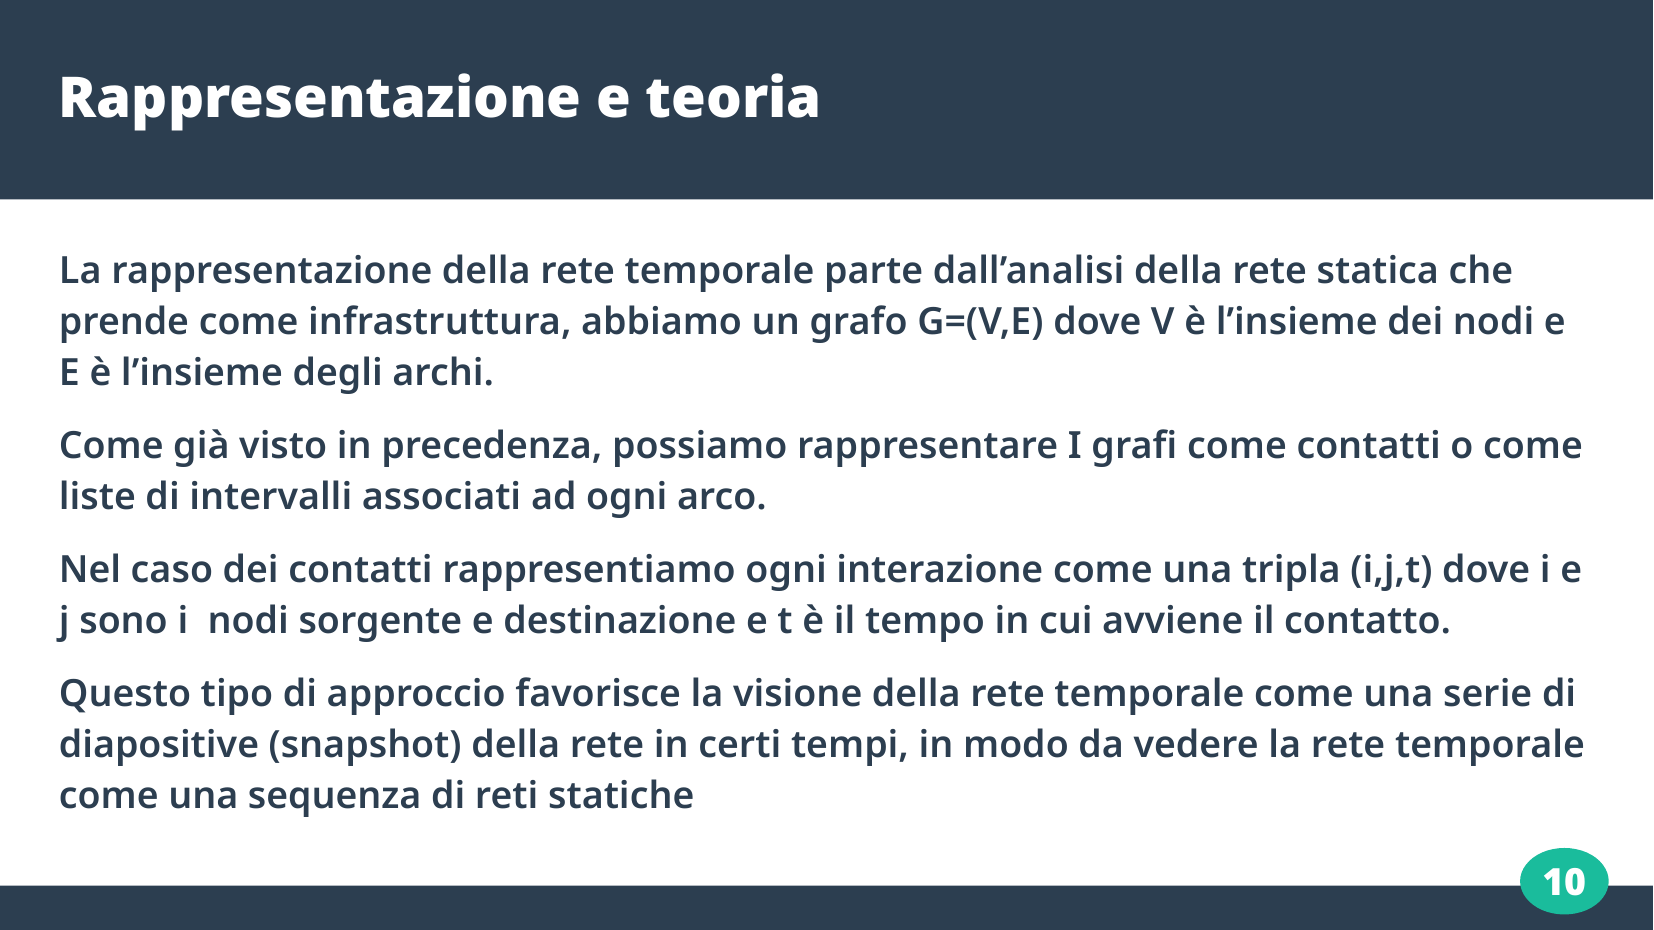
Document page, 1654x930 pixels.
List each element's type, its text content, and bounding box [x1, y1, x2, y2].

list La rappresentazione della rete temporale parte dall’analisi della rete statica che prende come infrastruttura, abbiamo un grafo G=(V,E) dove V è l’insieme dei nodi e E è l’insieme degli archi. Come già visto in precedenza, possiamo rappresentare I grafi come contatti o come liste di intervalli associati ad ogni arco. Nel caso dei contatti rappresentiamo ogni interazione come una tripla (i,j,t) dove i e j sono i nodi sorgente e destinazione e t è il tempo in cui avviene il contatto. Questo tipo di approccio favorisce la visione della rete temporale come una serie di diapositive (snapshot) della rete in certi tempi, in modo da vedere la rete temporale come una sequenza di reti statiche [58, 243, 1594, 864]
title Rappresentazione e teoria [58, 36, 1594, 155]
